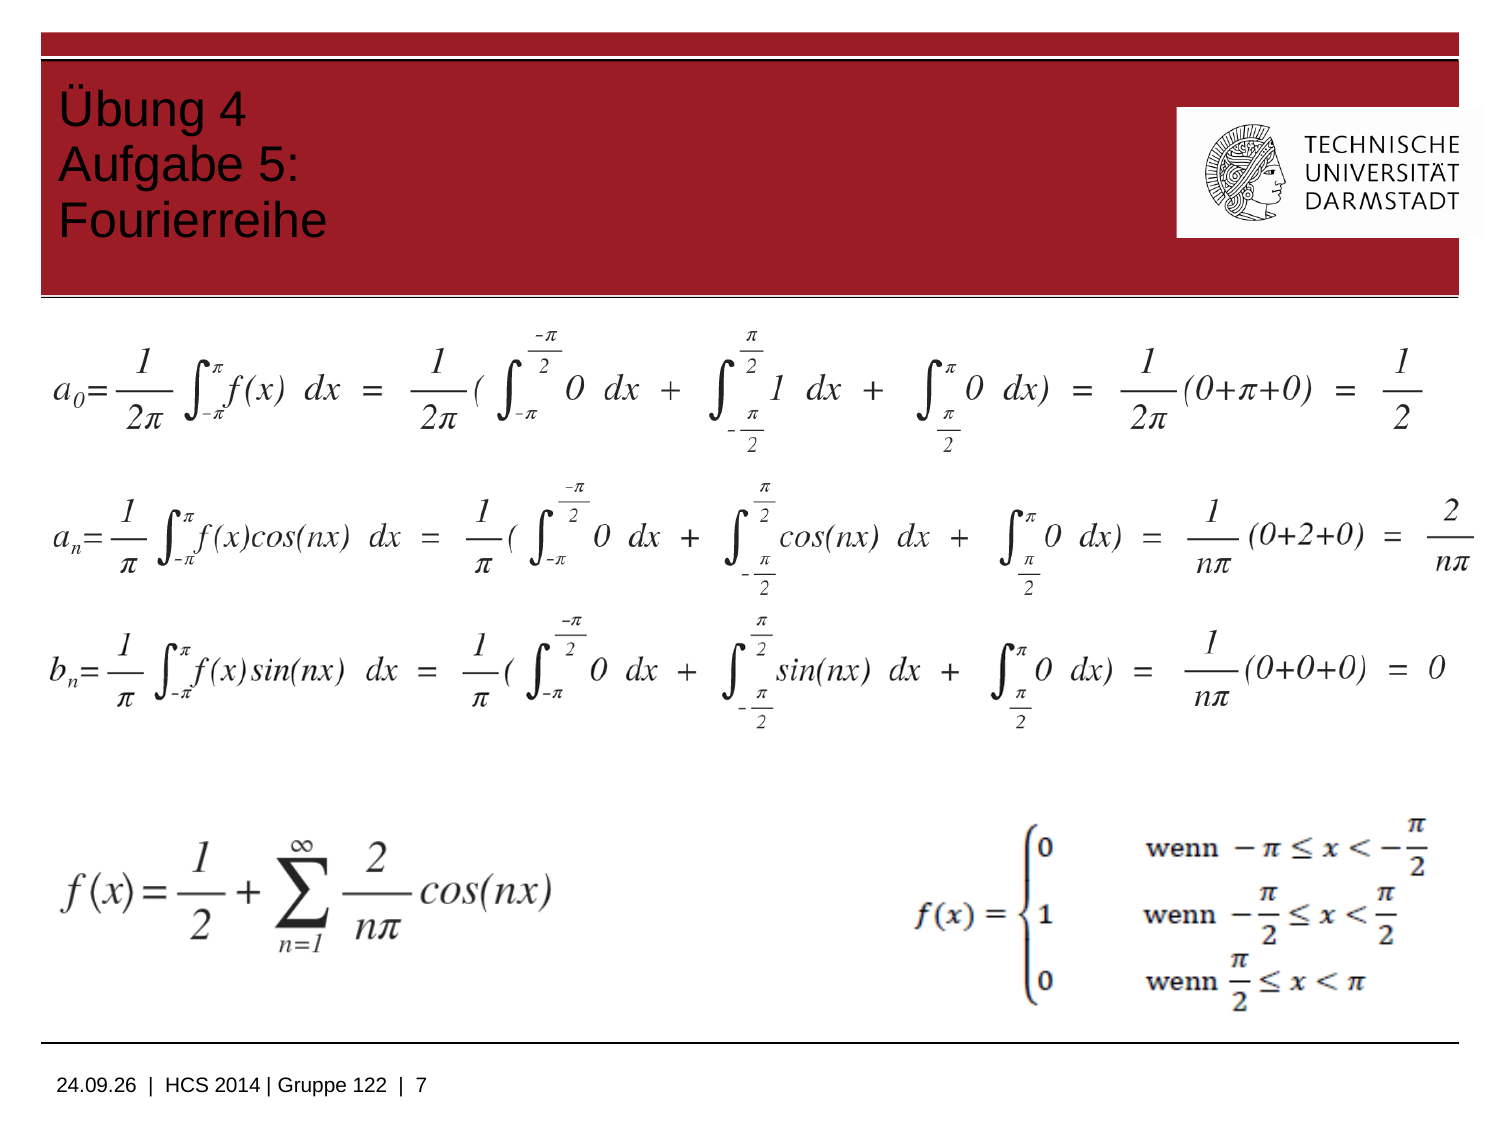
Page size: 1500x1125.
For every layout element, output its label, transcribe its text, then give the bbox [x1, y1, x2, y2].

picture [866, 777, 1453, 1040]
picture [1176, 107, 1484, 238]
title Übung 4 Aufgabe 5: Fourierreihe [59, 80, 1149, 249]
picture [54, 826, 567, 963]
picture [11, 472, 1489, 768]
picture [47, 319, 1465, 461]
